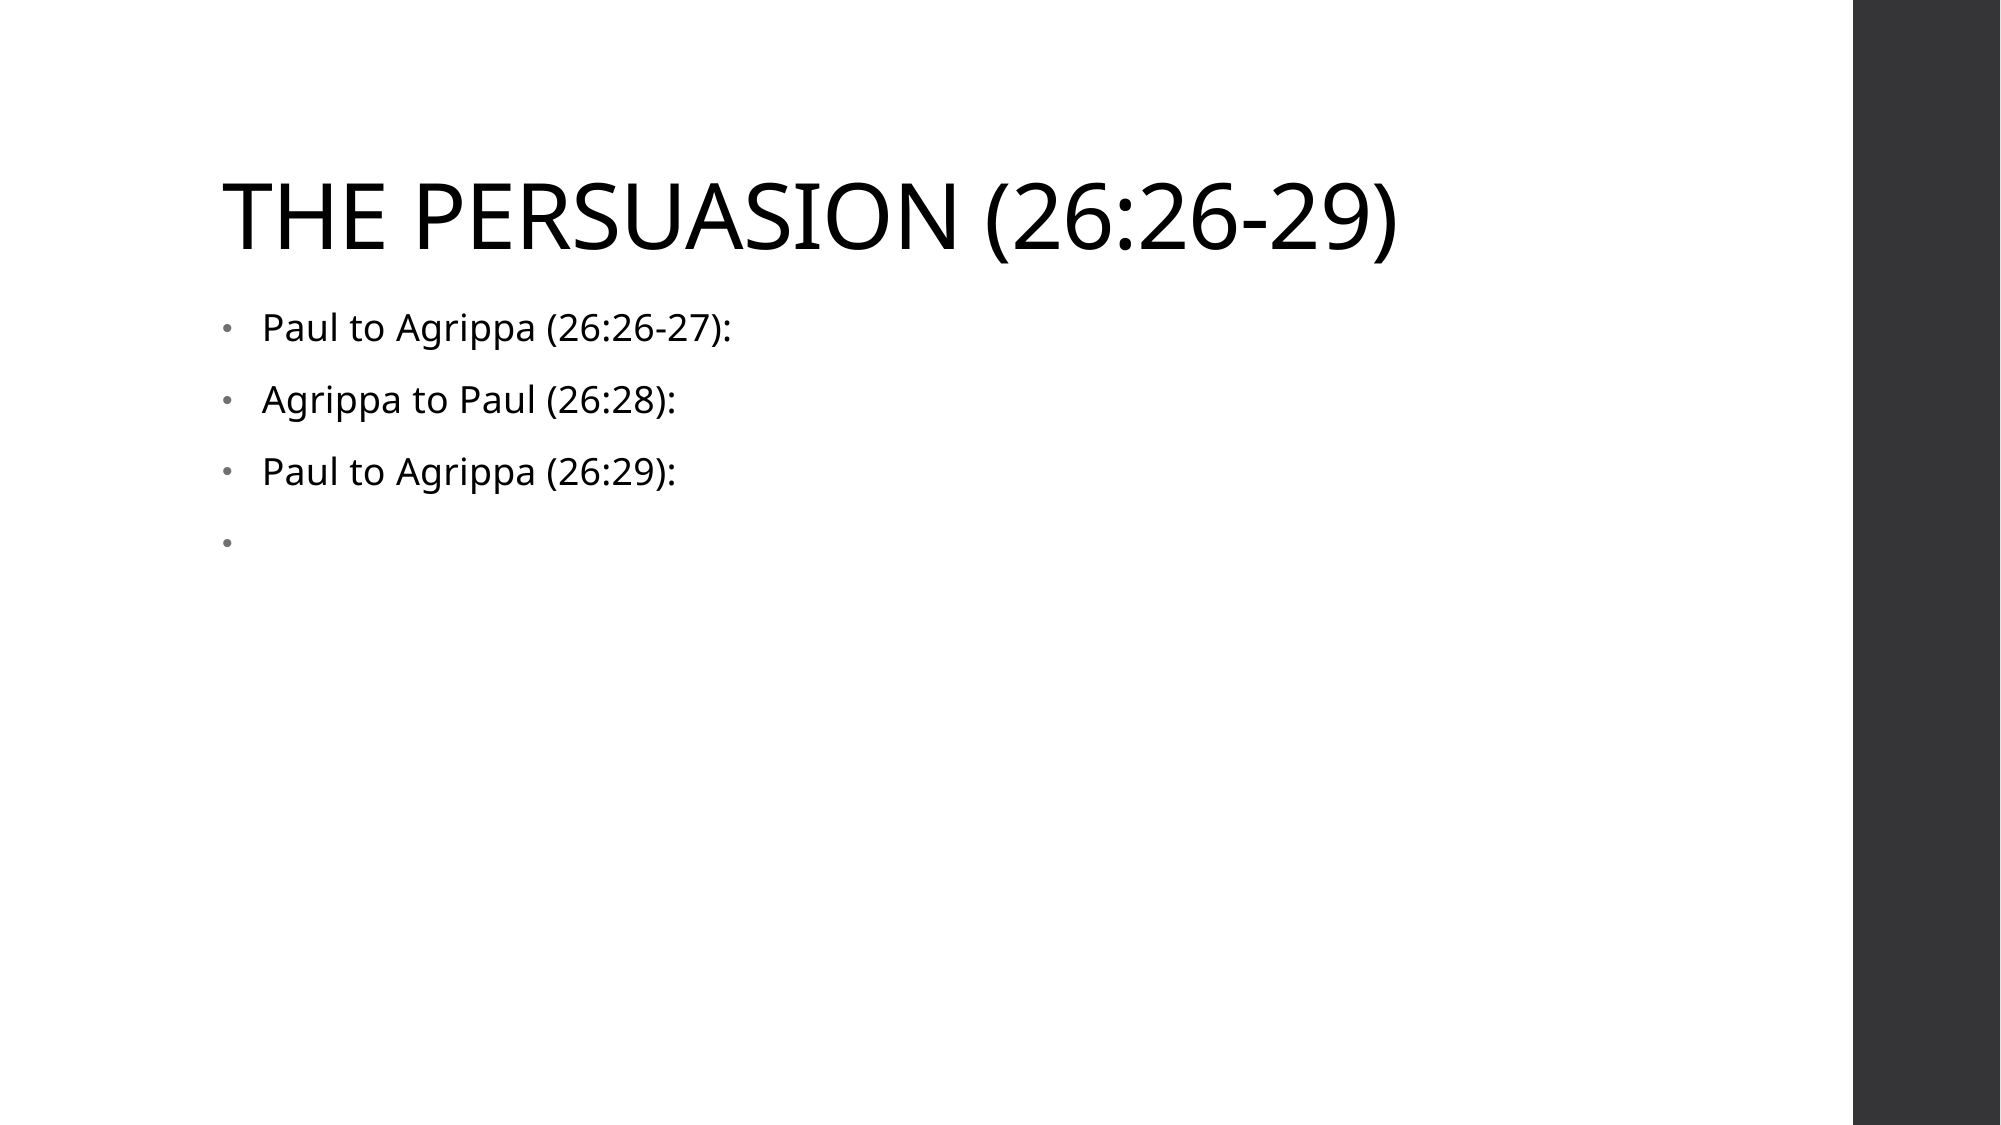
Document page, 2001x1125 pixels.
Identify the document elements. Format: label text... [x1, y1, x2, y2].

list Paul to Agrippa (26:26-27): Agrippa to Paul (26:28): Paul to Agrippa (26:29): [206, 299, 1617, 1014]
title THE PERSUASION (26:26-29) [206, 60, 1797, 278]
